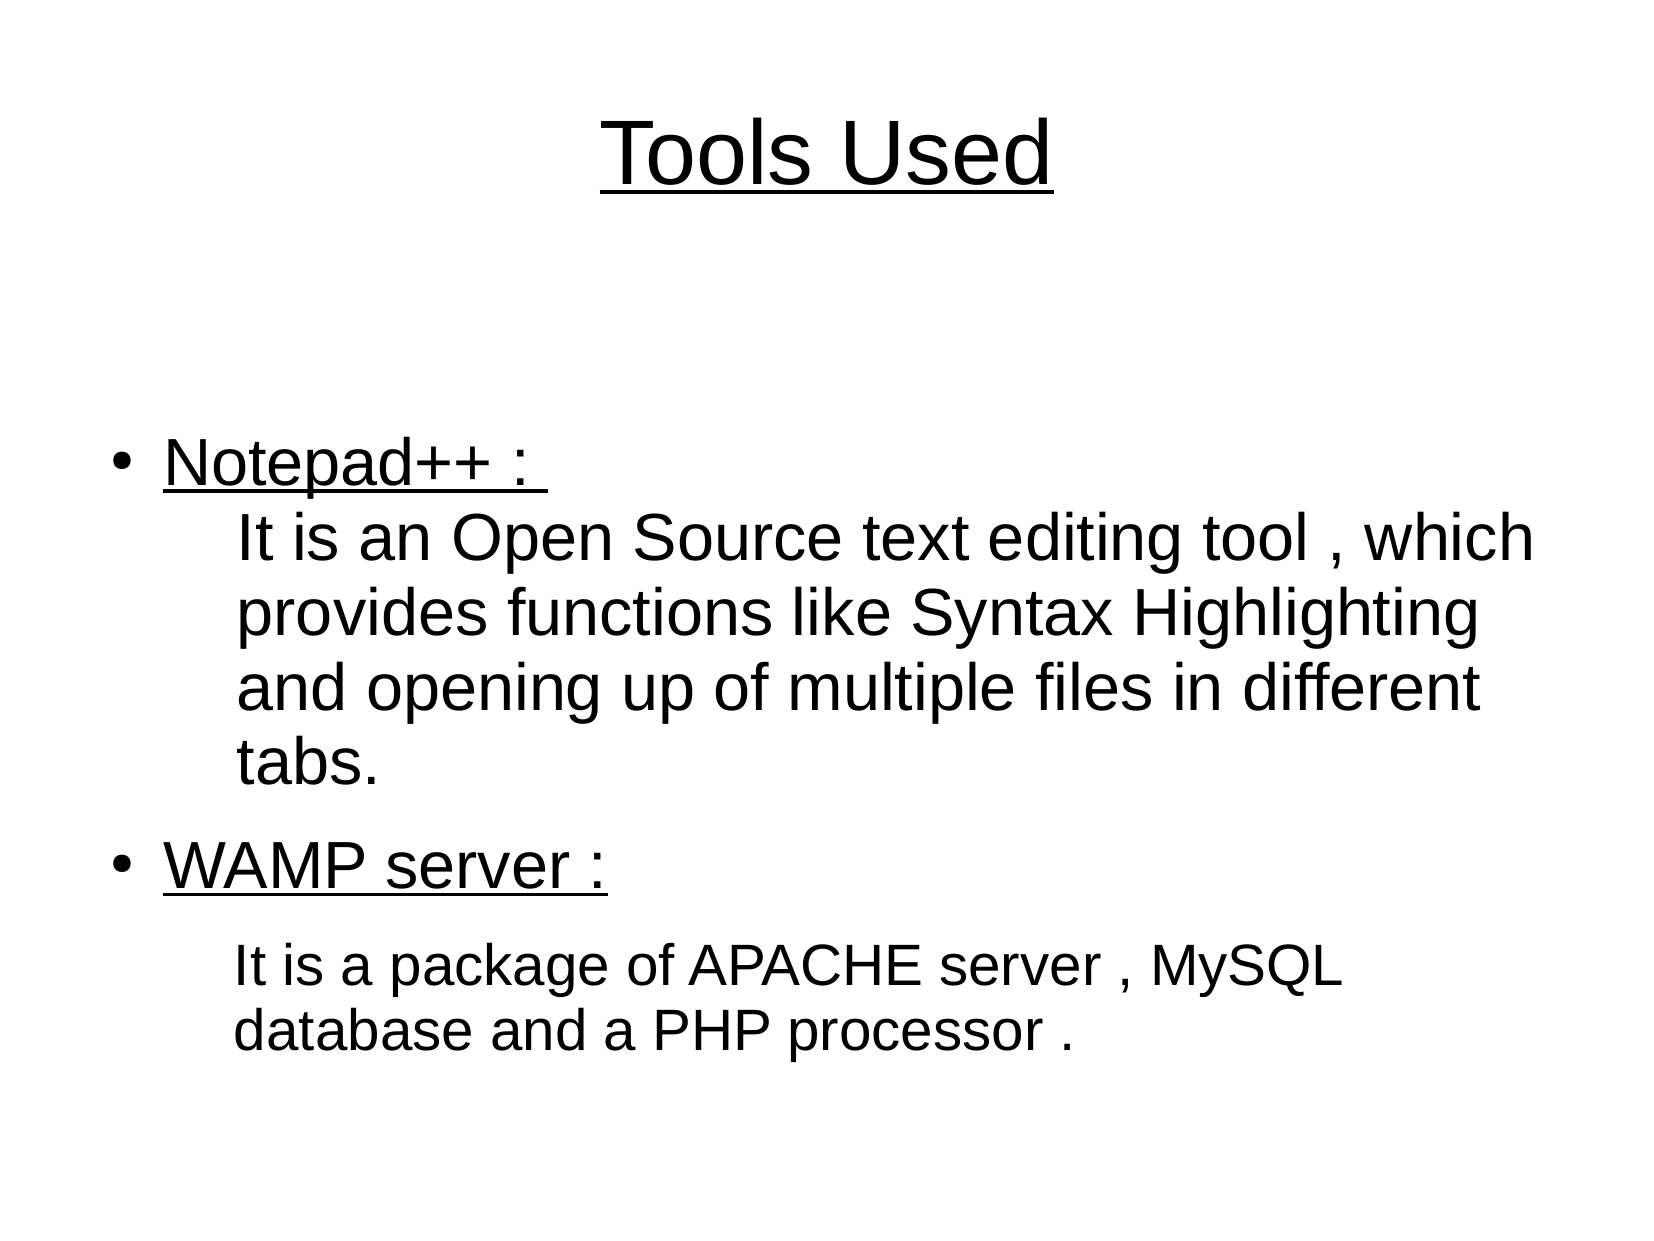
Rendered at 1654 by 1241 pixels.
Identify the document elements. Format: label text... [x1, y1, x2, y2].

list Notepad++ : It is an Open Source text editing tool , which provides functions like Syntax Highlighting and opening up of multiple files in different tabs. WAMP server : It is a package of APACHE server , MySQL database and a PHP processor . [92, 425, 1548, 1145]
title Tools Used [82, 49, 1571, 257]
